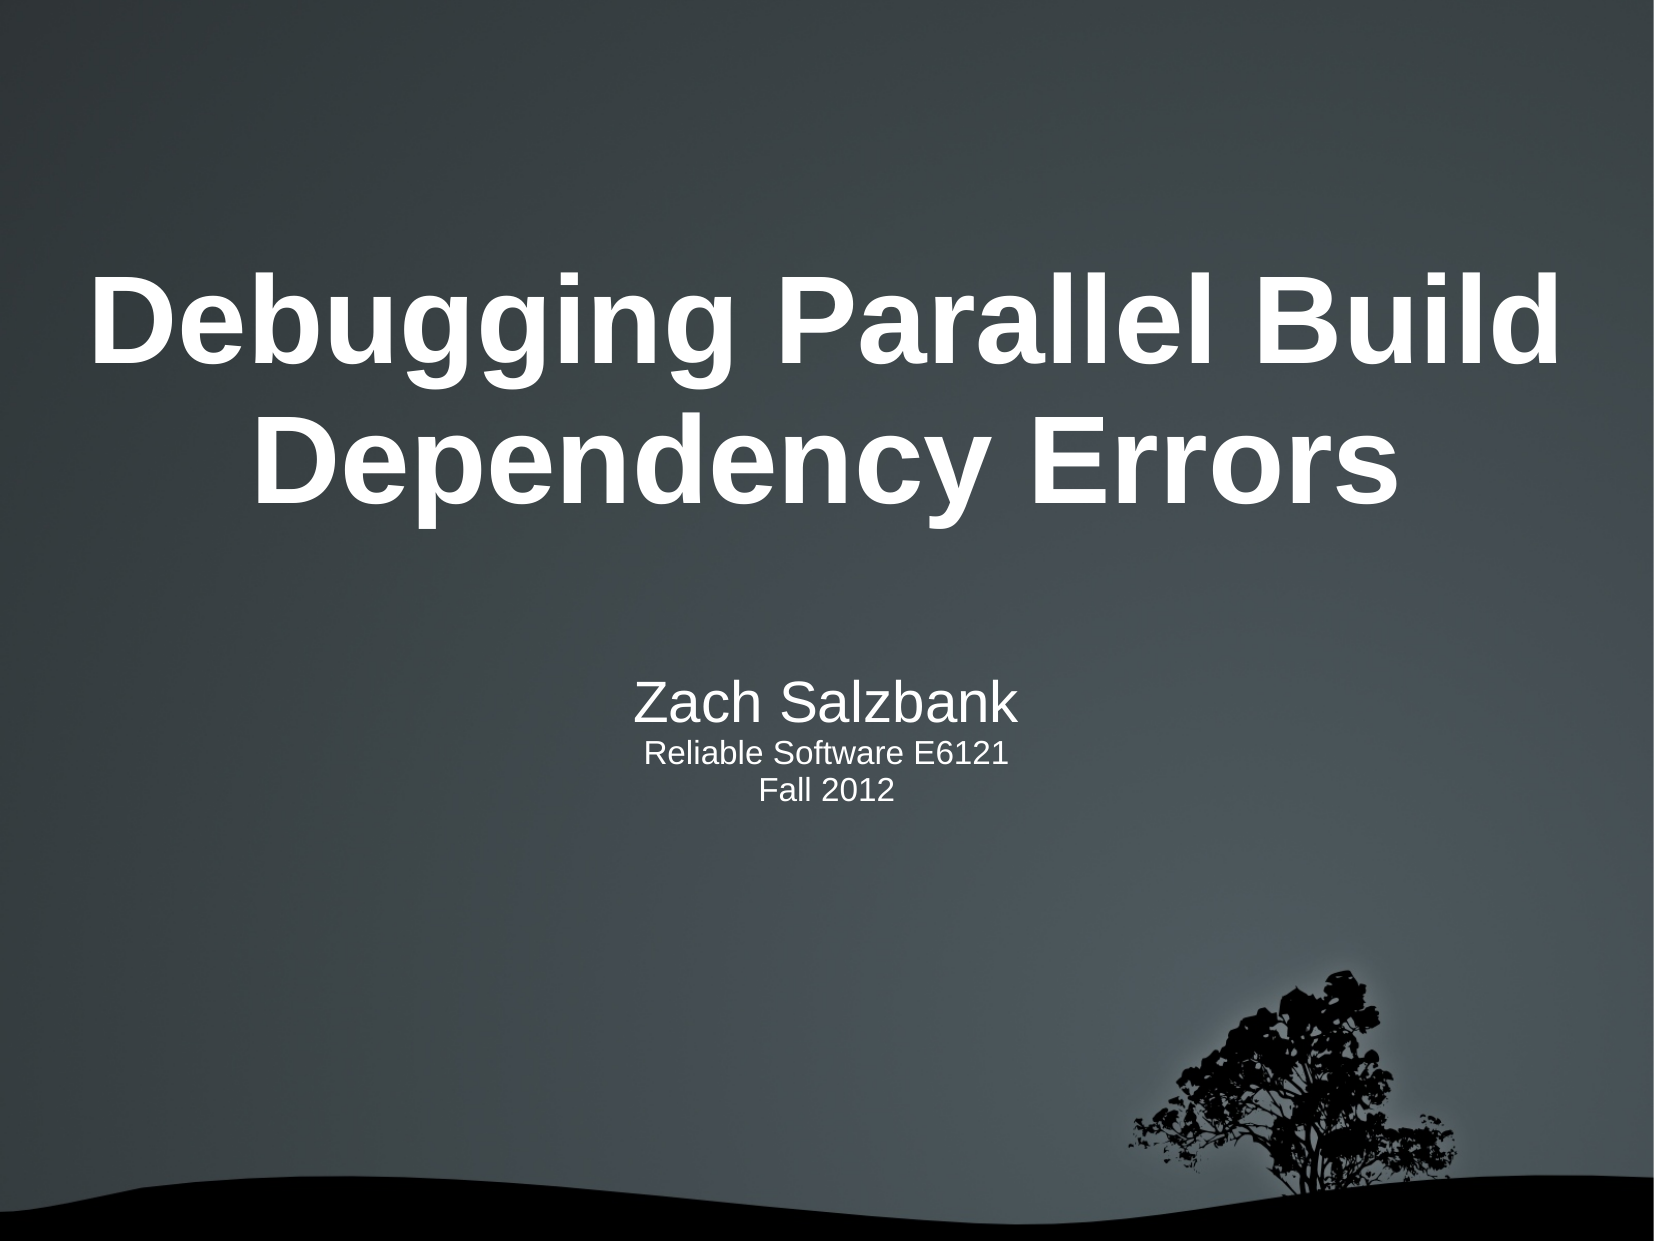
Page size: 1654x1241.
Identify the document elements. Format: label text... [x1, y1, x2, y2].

subtitle Debugging Parallel Build Dependency Errors Zach Salzbank Reliable Software E6121 Fall 2012 [82, 49, 1571, 1109]
picture [0, 0, 1654, 1241]
